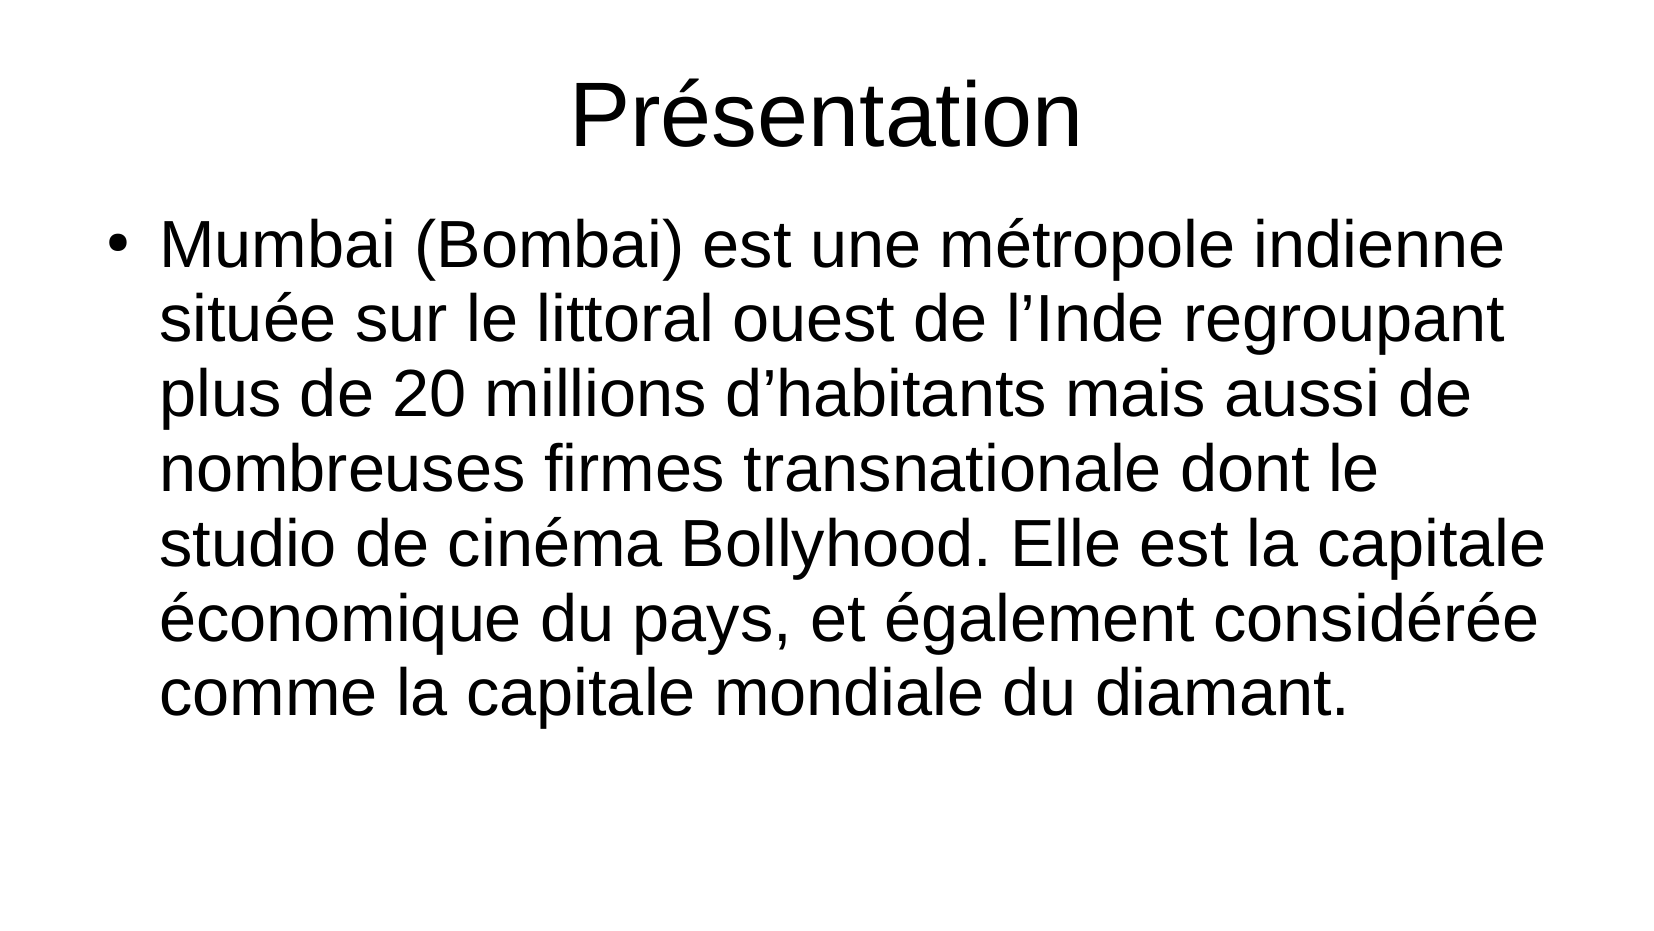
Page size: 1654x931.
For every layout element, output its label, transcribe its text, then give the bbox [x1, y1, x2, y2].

title Présentation [82, 37, 1571, 193]
list Mumbai (Bombai) est une métropole indienne située sur le littoral ouest de l’Inde regroupant plus de 20 millions d’habitants mais aussi de nombreuses firmes transnationale dont le studio de cinéma Bollyhood. Elle est la capitale économique du pays, et également considérée comme la capitale mondiale du diamant. [88, 206, 1577, 747]
